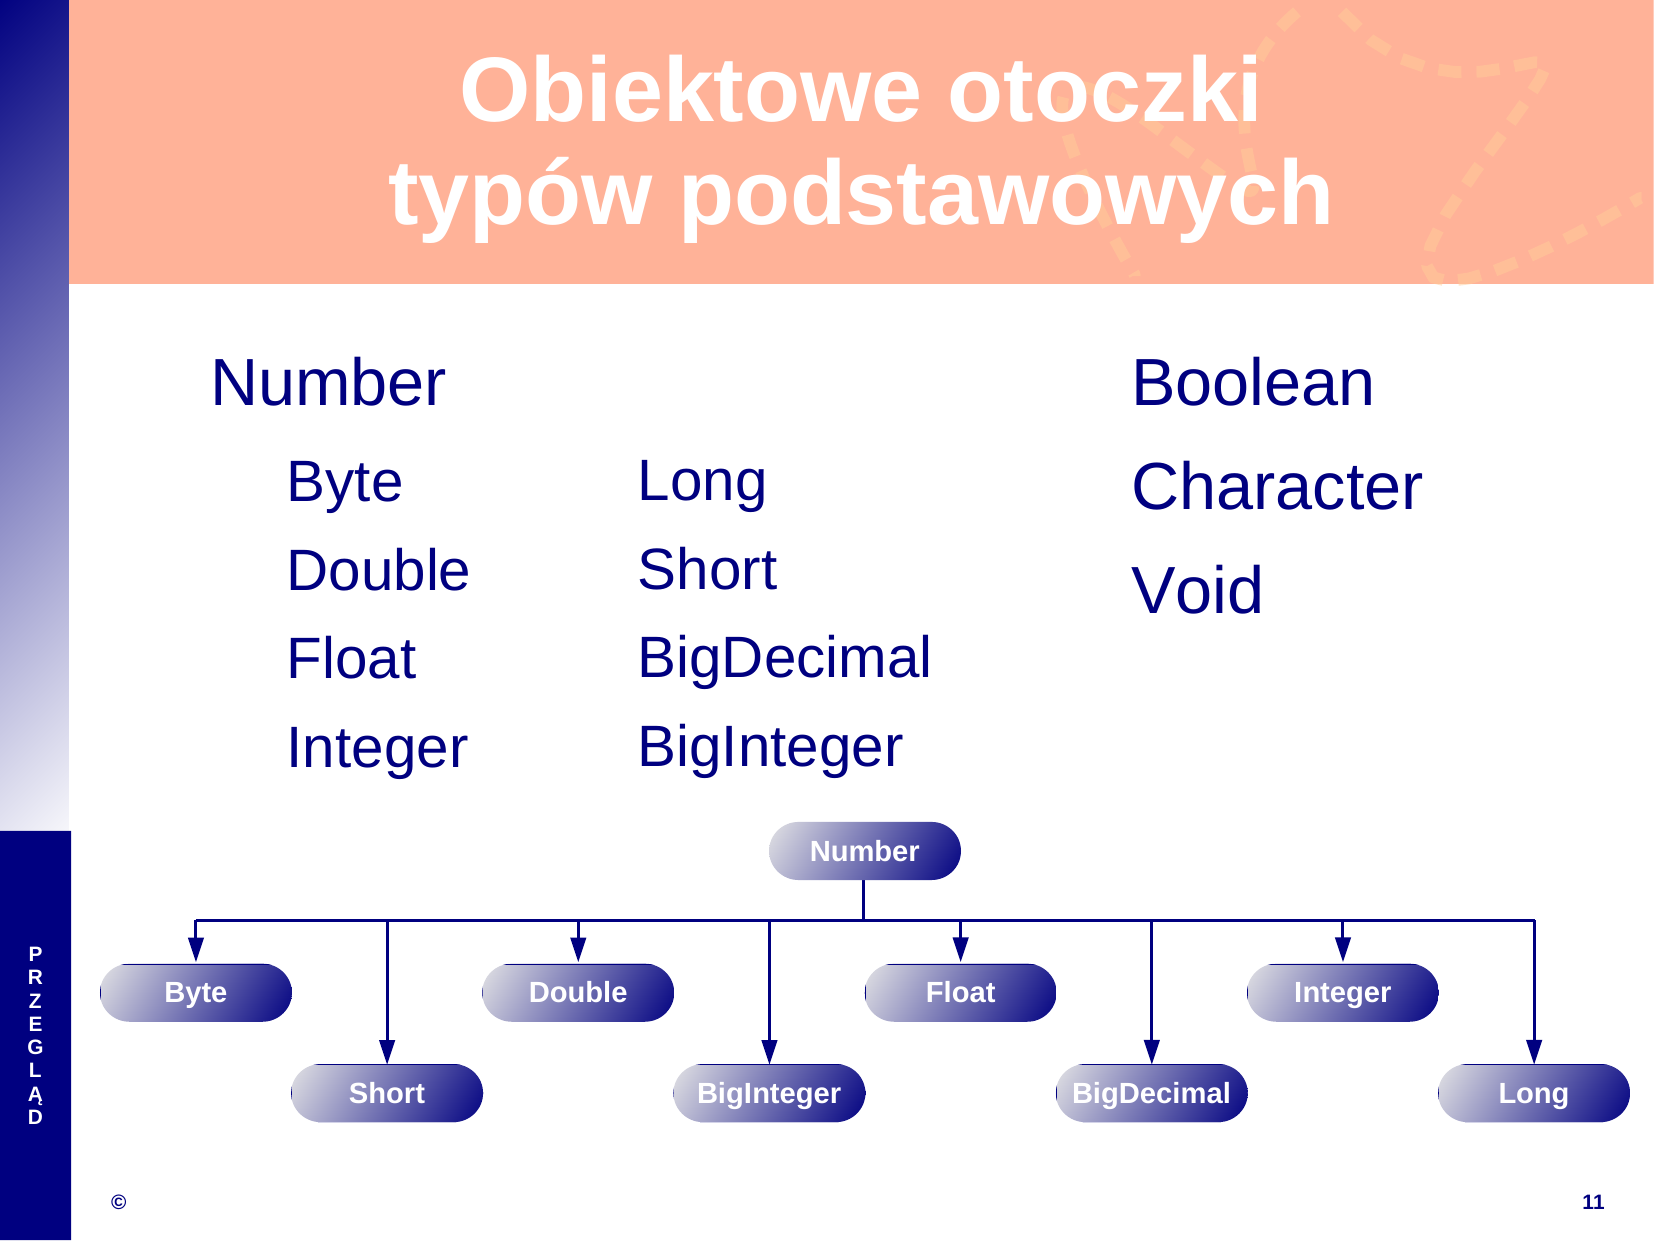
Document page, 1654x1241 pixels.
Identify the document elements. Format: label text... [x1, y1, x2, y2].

text_box BigDecimal [1055, 1064, 1248, 1123]
text_box Short [291, 1064, 484, 1123]
title Obiektowe otoczki typów podstawowych [70, 37, 1654, 246]
text_box BigInteger [673, 1064, 866, 1123]
text_box Double [482, 963, 675, 1022]
list Long Short BigDecimal BigInteger [543, 447, 1013, 819]
text_box Number [769, 821, 962, 881]
text_box Float [864, 963, 1057, 1022]
list Number Byte Double Float Integer [192, 344, 574, 810]
text_box P R Z E G L Ą D [0, 830, 71, 1241]
text_box Byte [99, 963, 292, 1022]
text_box Long [1438, 1064, 1631, 1123]
text_box Integer [1247, 963, 1439, 1022]
list Boolean Character Void [1113, 344, 1535, 671]
